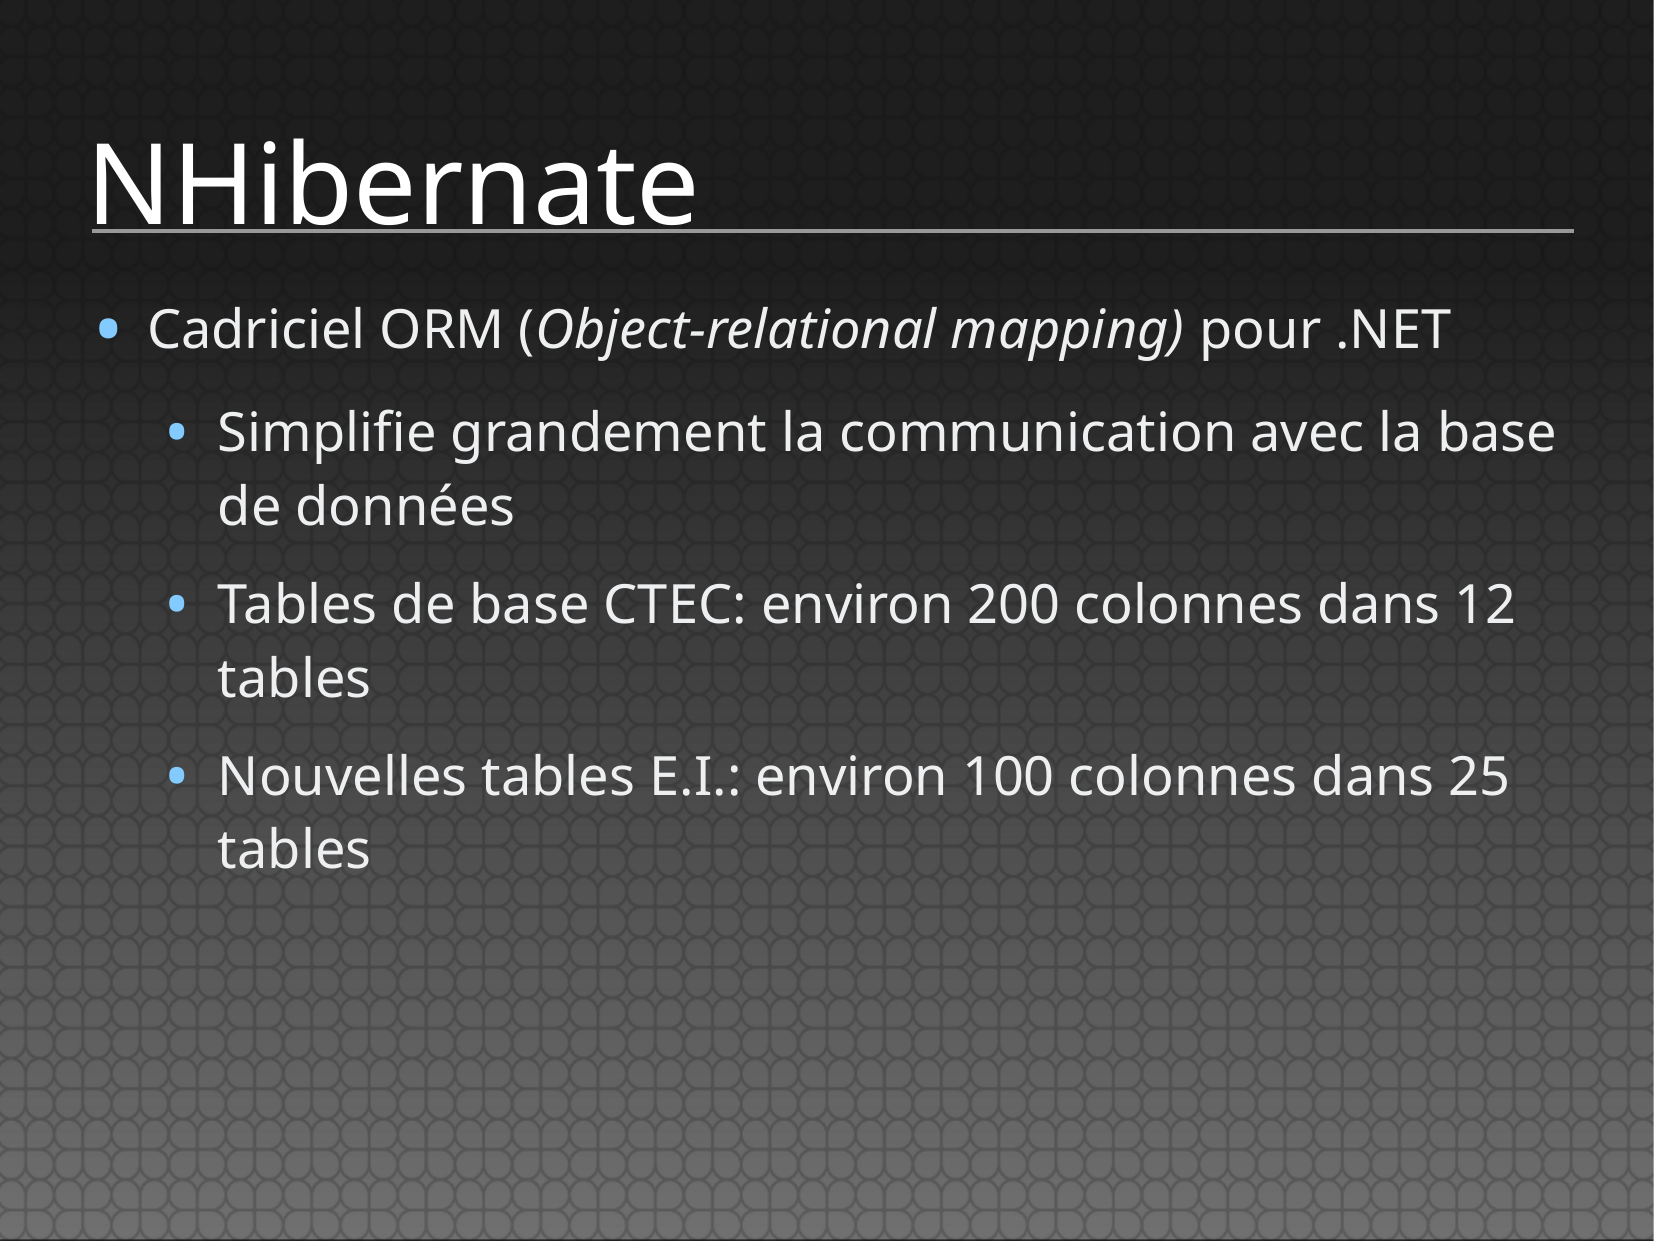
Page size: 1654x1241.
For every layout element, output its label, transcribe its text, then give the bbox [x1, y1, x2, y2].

picture [0, 0, 1654, 1241]
list Cadriciel ORM (Object-relational mapping) pour .NET Simplifie grandement la communication avec la base de données Tables de base CTEC: environ 200 colonnes dans 12 tables Nouvelles tables E.I.: environ 100 colonnes dans 25 tables [76, 290, 1565, 1055]
title NHibernate [86, 112, 1576, 249]
